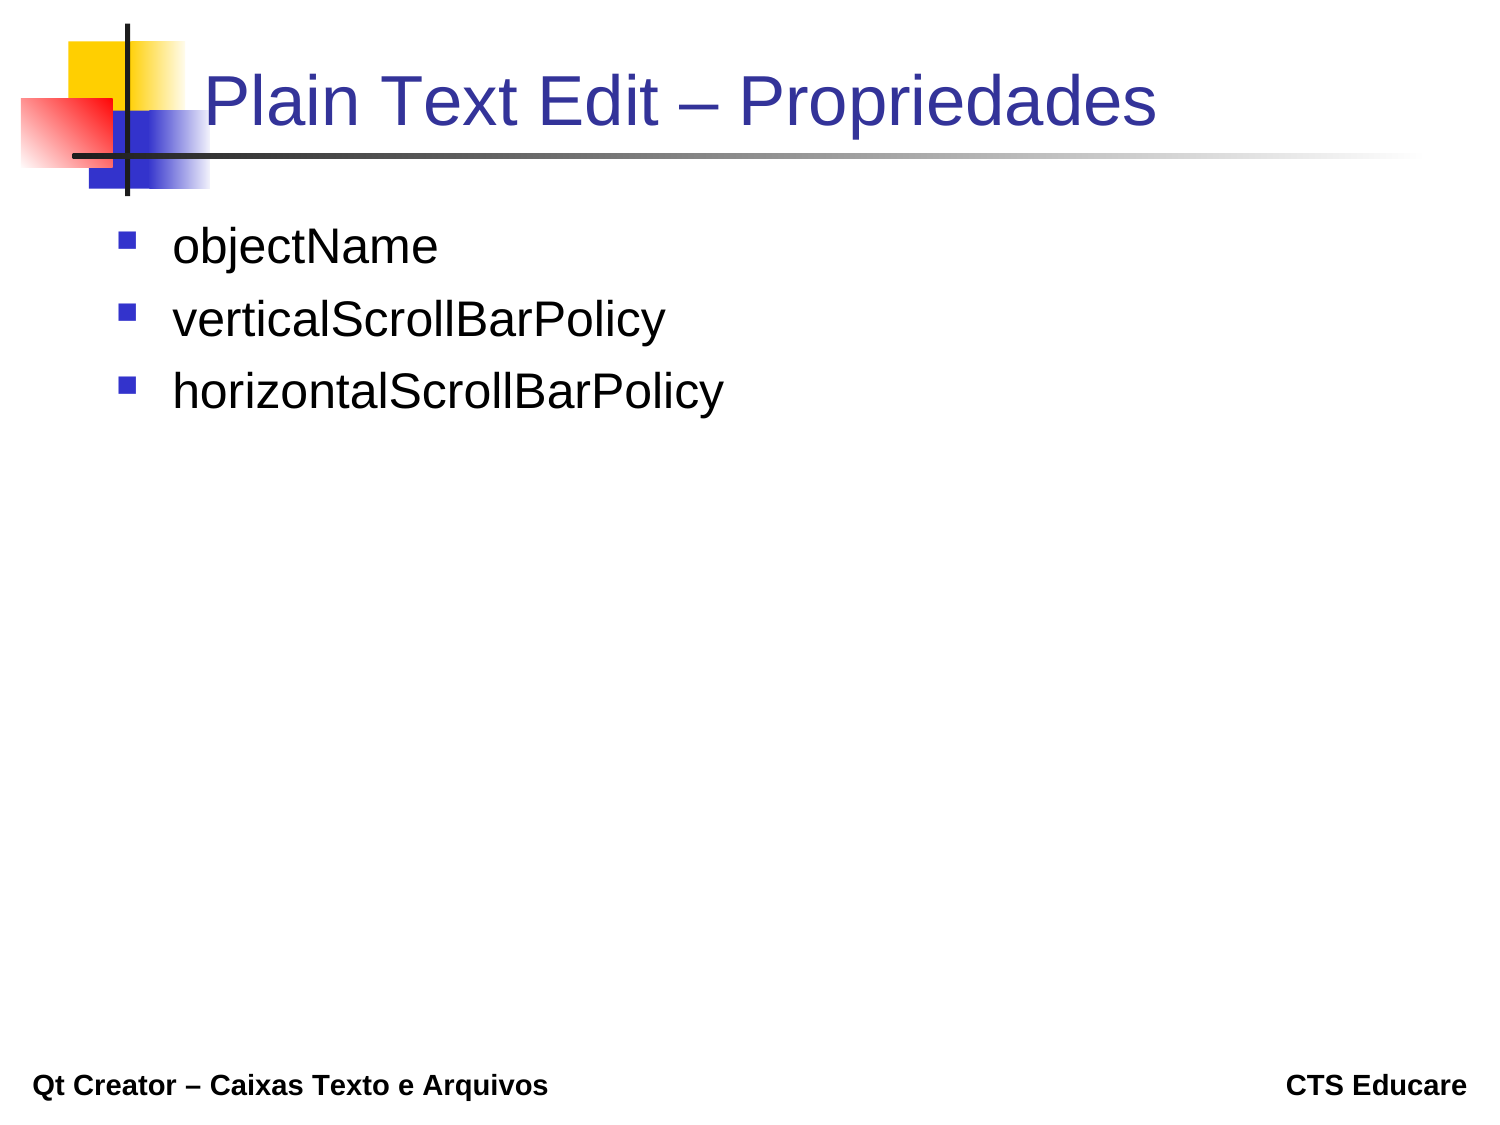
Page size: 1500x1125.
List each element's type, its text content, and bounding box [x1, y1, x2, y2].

list objectName verticalScrollBarPolicy horizontalScrollBarPolicy [100, 206, 1447, 1024]
title Plain Text Edit – Propriedades [188, 46, 1468, 149]
